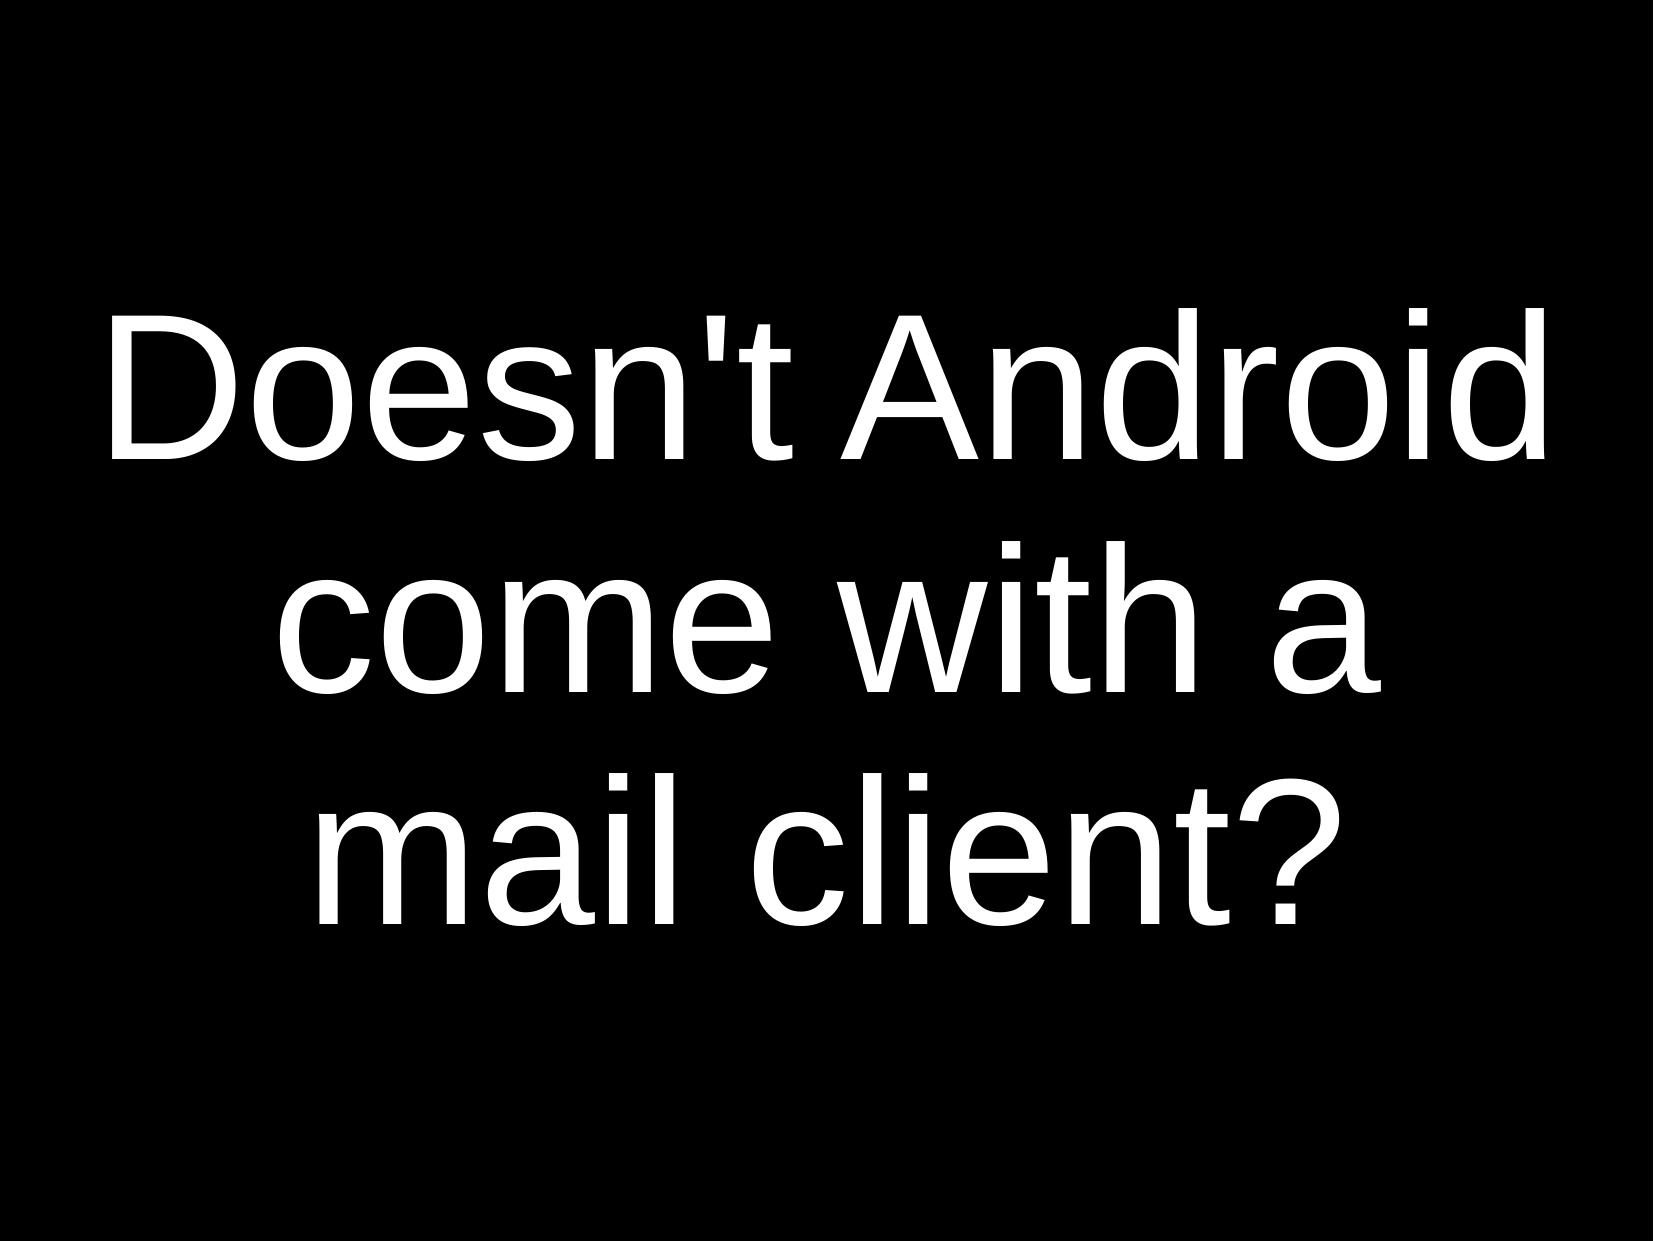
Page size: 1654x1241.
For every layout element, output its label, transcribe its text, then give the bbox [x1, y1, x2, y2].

title Doesn't Android come with a mail client? [82, 101, 1571, 1140]
